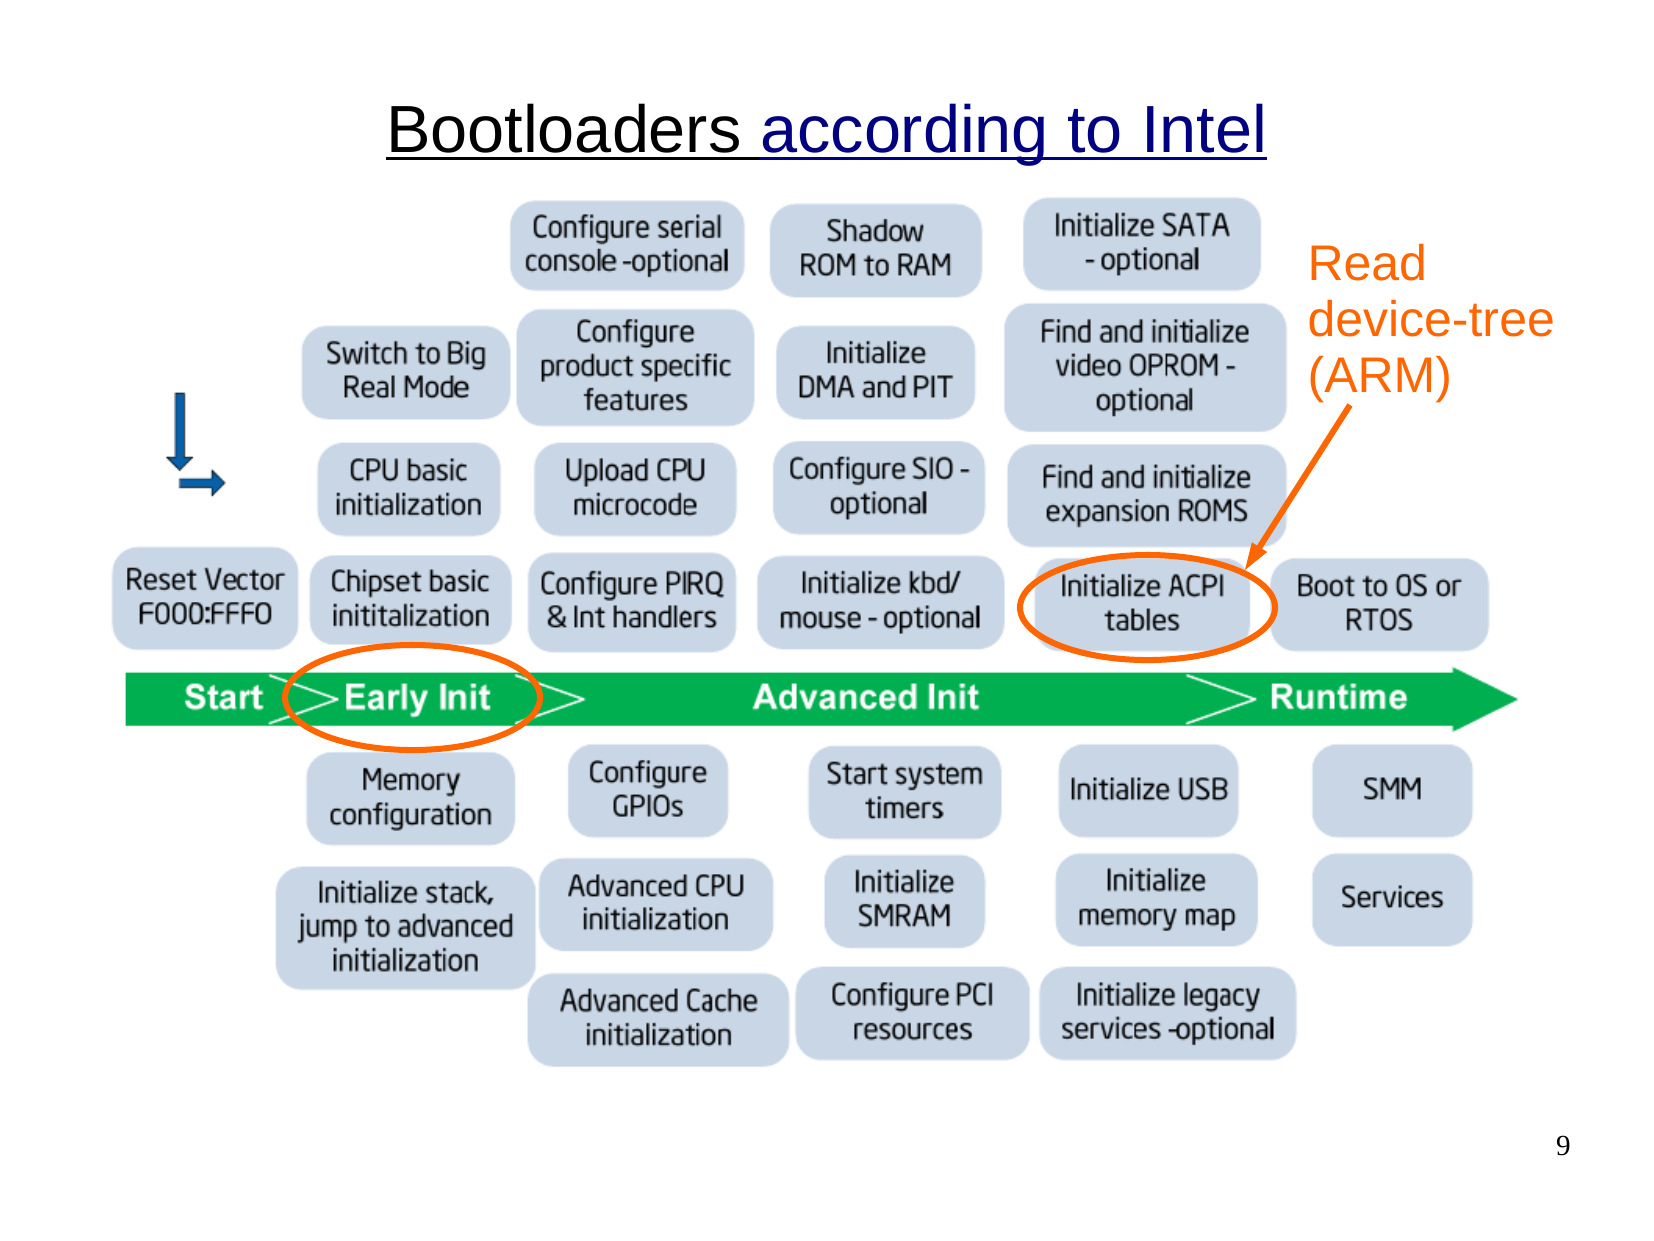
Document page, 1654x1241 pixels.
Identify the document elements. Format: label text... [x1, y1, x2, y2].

text_box Read device-tree (ARM) [1290, 225, 1575, 414]
title Bootloaders according to Intel [82, 49, 1571, 211]
picture [40, 149, 1635, 1114]
